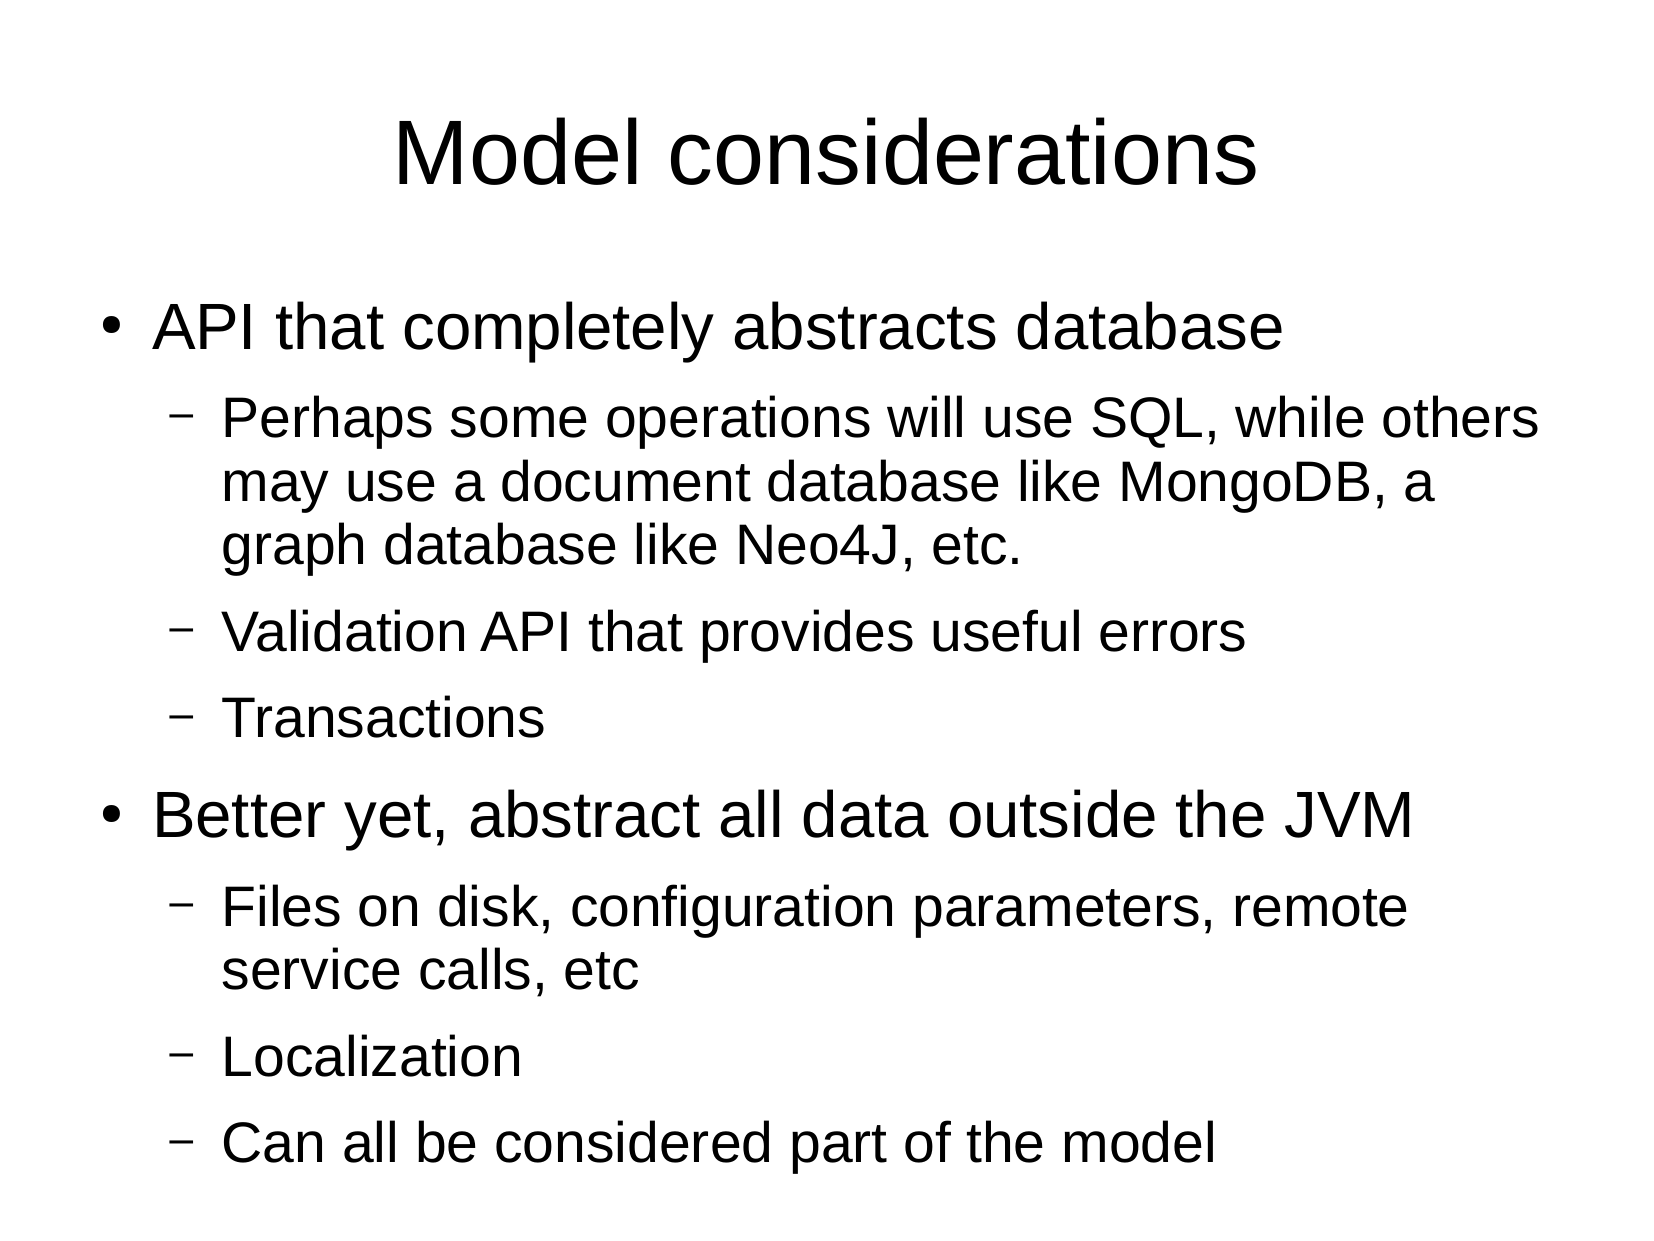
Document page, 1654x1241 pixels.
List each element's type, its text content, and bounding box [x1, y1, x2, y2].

list API that completely abstracts database Perhaps some operations will use SQL, while others may use a document database like MongoDB, a graph database like Neo4J, etc. Validation API that provides useful errors Transactions Better yet, abstract all data outside the JVM Files on disk, configuration parameters, remote service calls, etc Localization Can all be considered part of the model [82, 290, 1571, 1182]
title Model considerations [82, 49, 1571, 257]
